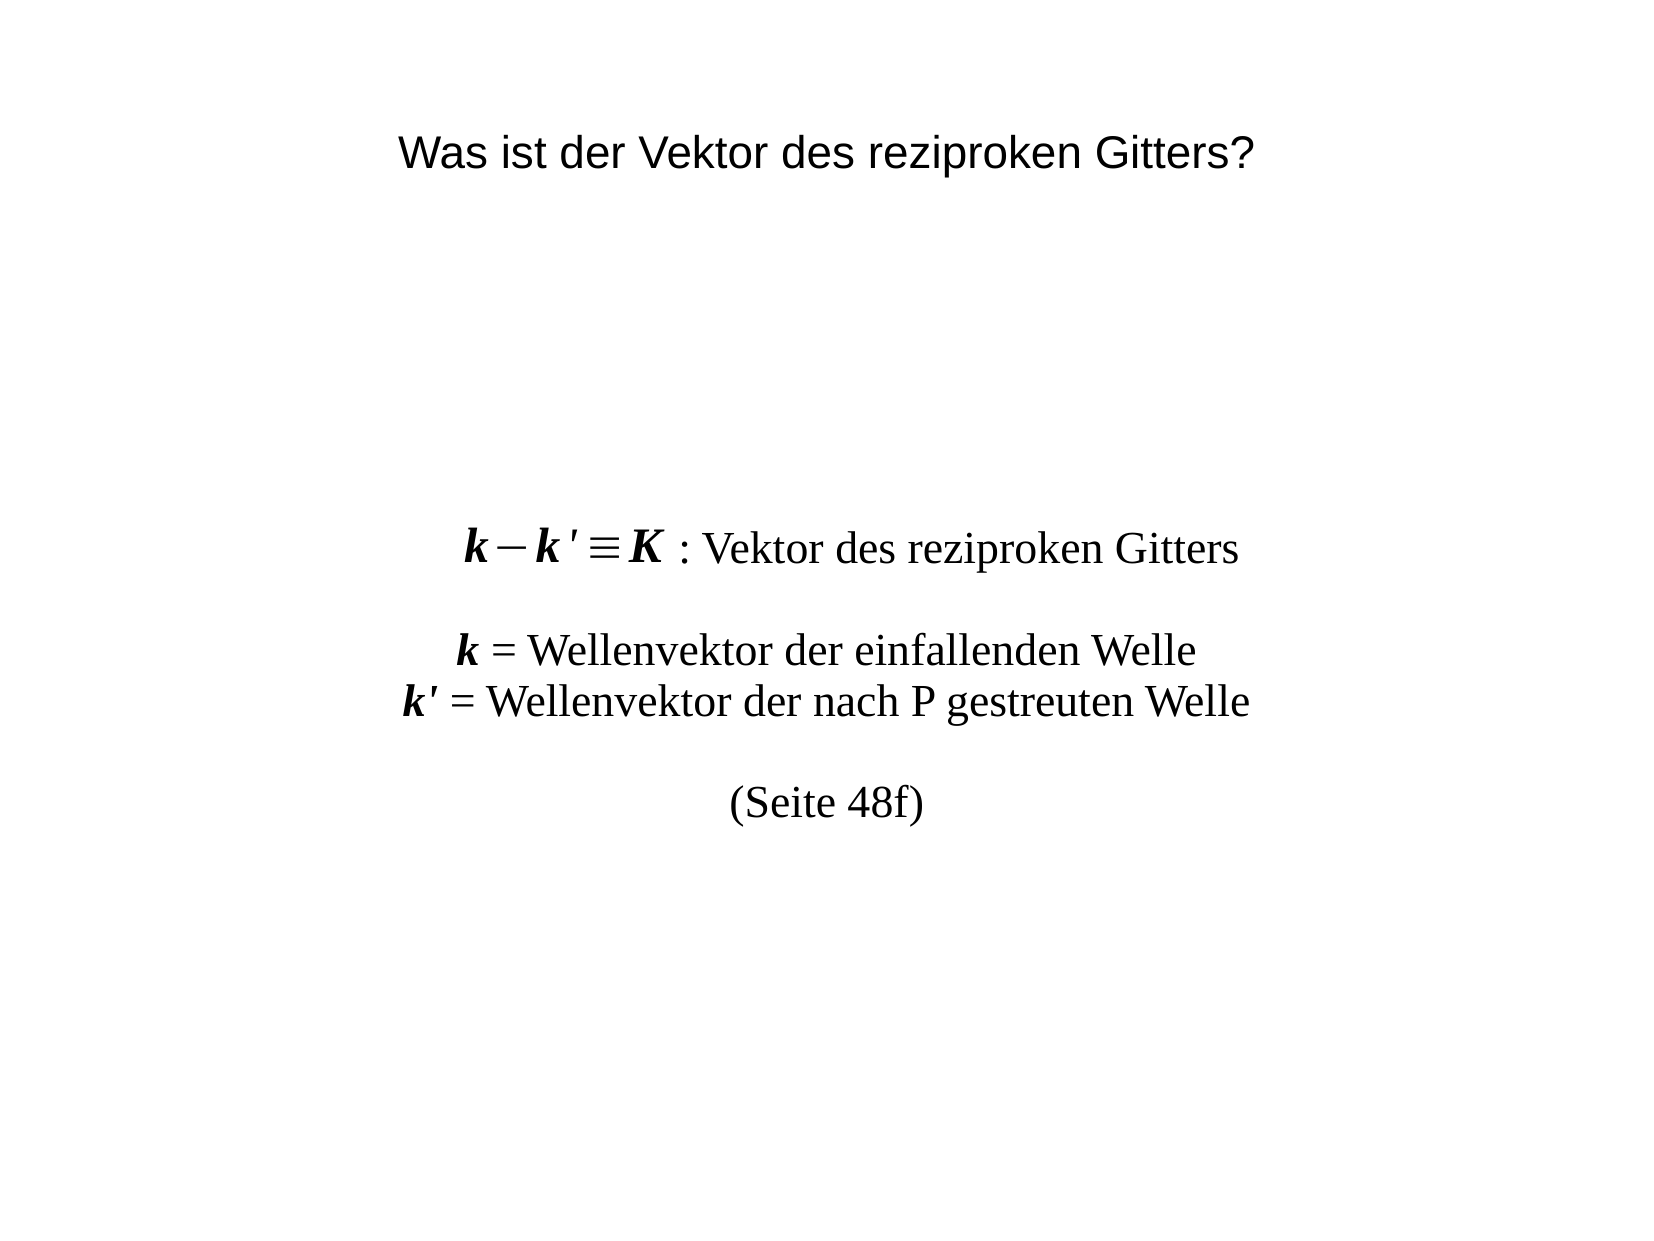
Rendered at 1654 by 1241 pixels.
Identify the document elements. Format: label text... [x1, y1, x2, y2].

chart [448, 518, 681, 576]
title Was ist der Vektor des reziproken Gitters? [82, 49, 1571, 257]
subtitle : Vektor des reziproken Gitters k = Wellenvektor der einfallenden Welle k' = Wellenvektor der nach P gestreuten Welle (Seite 48f) [82, 290, 1571, 1010]
